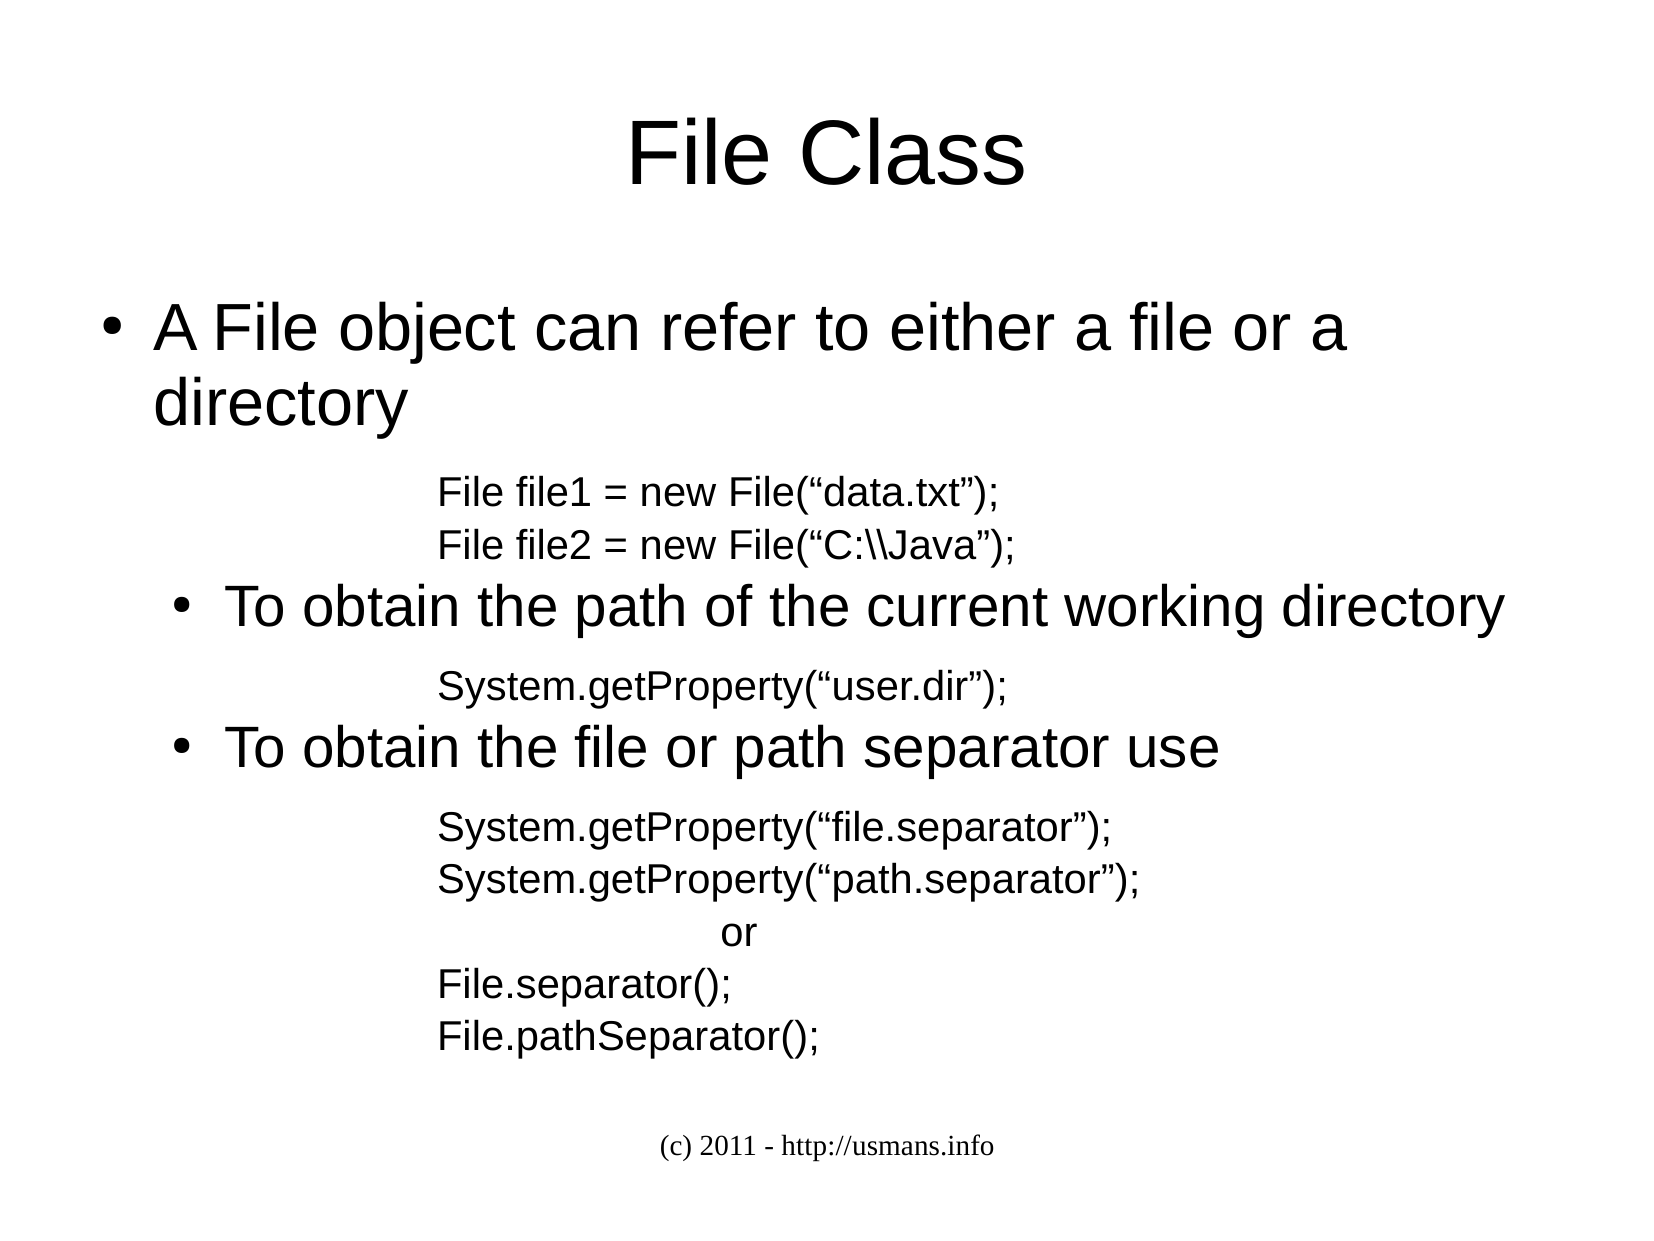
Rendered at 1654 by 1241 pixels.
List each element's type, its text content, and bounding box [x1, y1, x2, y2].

title File Class [82, 49, 1571, 257]
list A File object can refer to either a file or a directory File file1 = new File(“data.txt”); File file2 = new File(“C:\\Java”); To obtain the path of the current working directory System.getProperty(“user.dir”); To obtain the file or path separator use System.getProperty(“file.separator”); System.getProperty(“path.separator”); or File.separator(); File.pathSeparator(); [82, 290, 1571, 1109]
